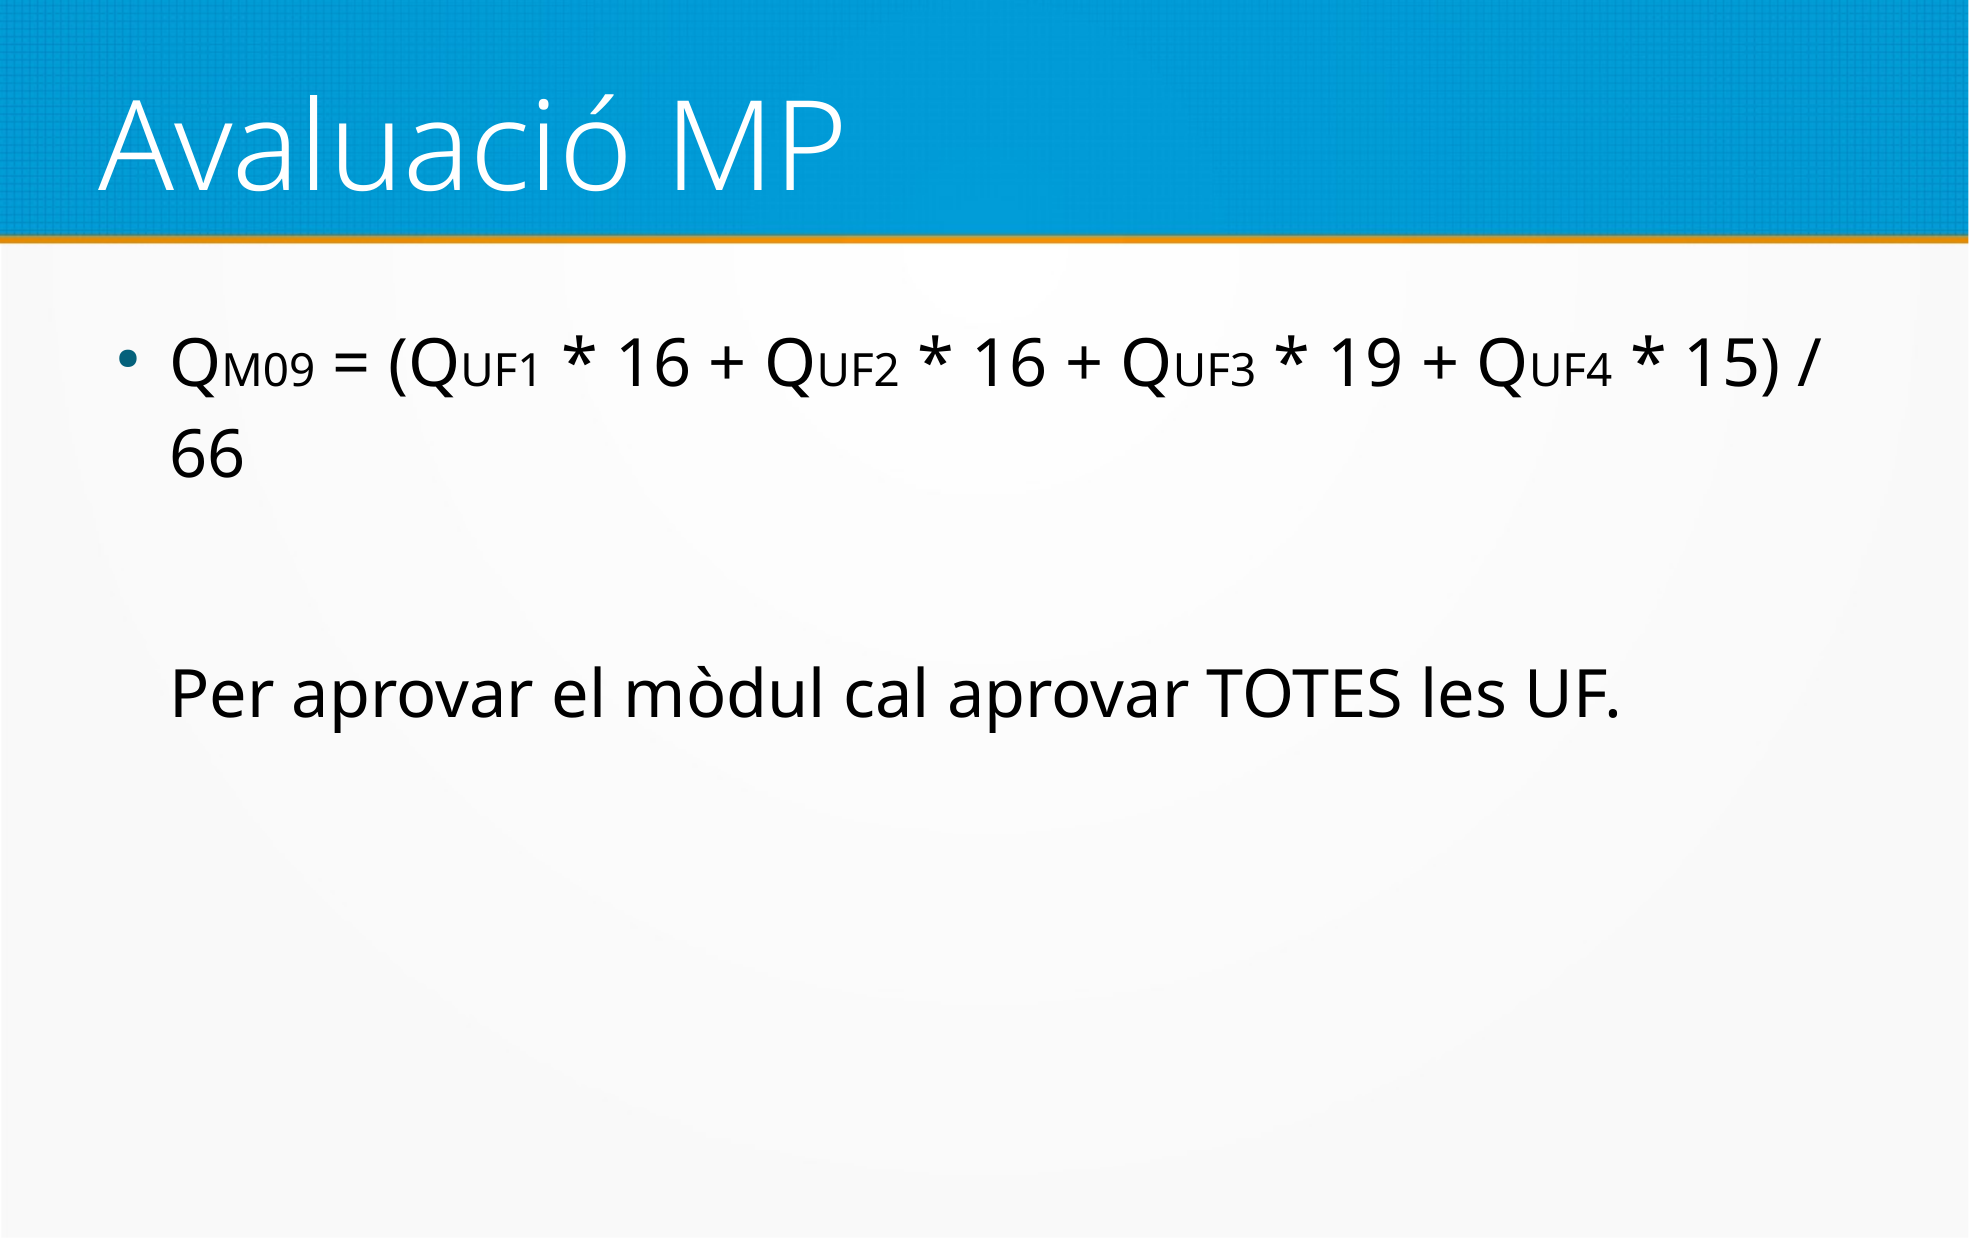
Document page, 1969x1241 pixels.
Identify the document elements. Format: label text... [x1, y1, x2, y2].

picture [0, 233, 1969, 1241]
title Avaluació MP [98, 19, 1870, 227]
list QM09 = (QUF1 * 16 + QUF2 * 16 + QUF3 * 19 + QUF4 * 15) / 66 Per aprovar el mòdul cal aprovar TOTES les UF. [98, 315, 1861, 1081]
